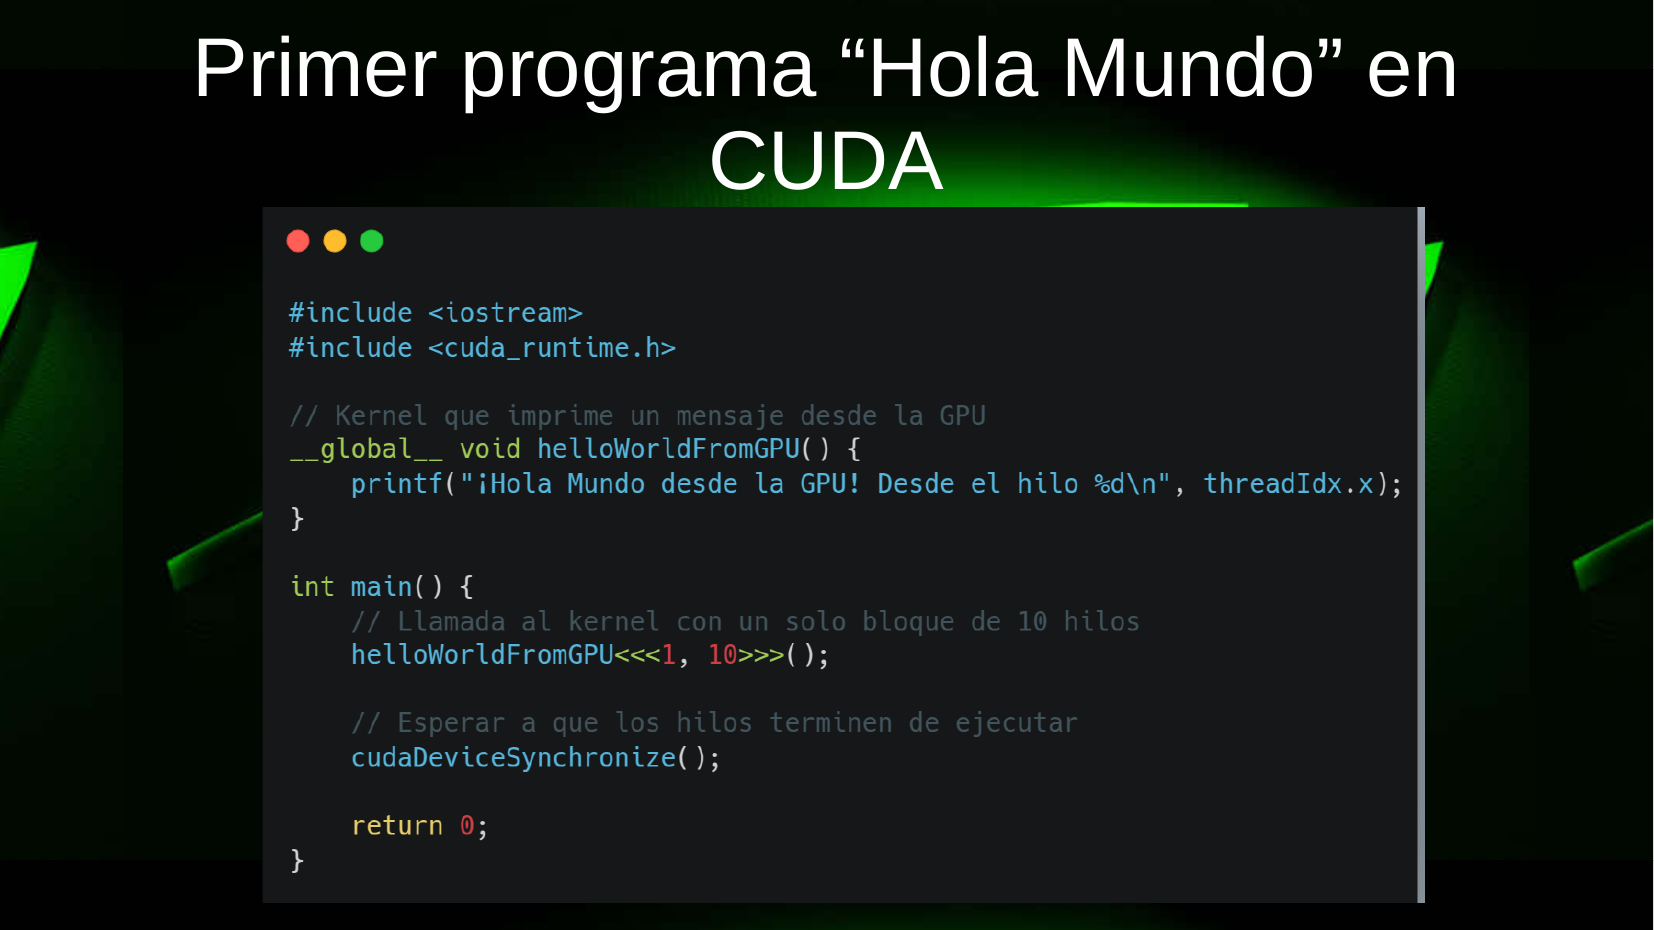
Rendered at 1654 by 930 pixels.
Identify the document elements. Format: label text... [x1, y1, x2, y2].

title Primer programa “Hola Mundo” en CUDA [82, 21, 1571, 208]
picture [0, 0, 1654, 930]
